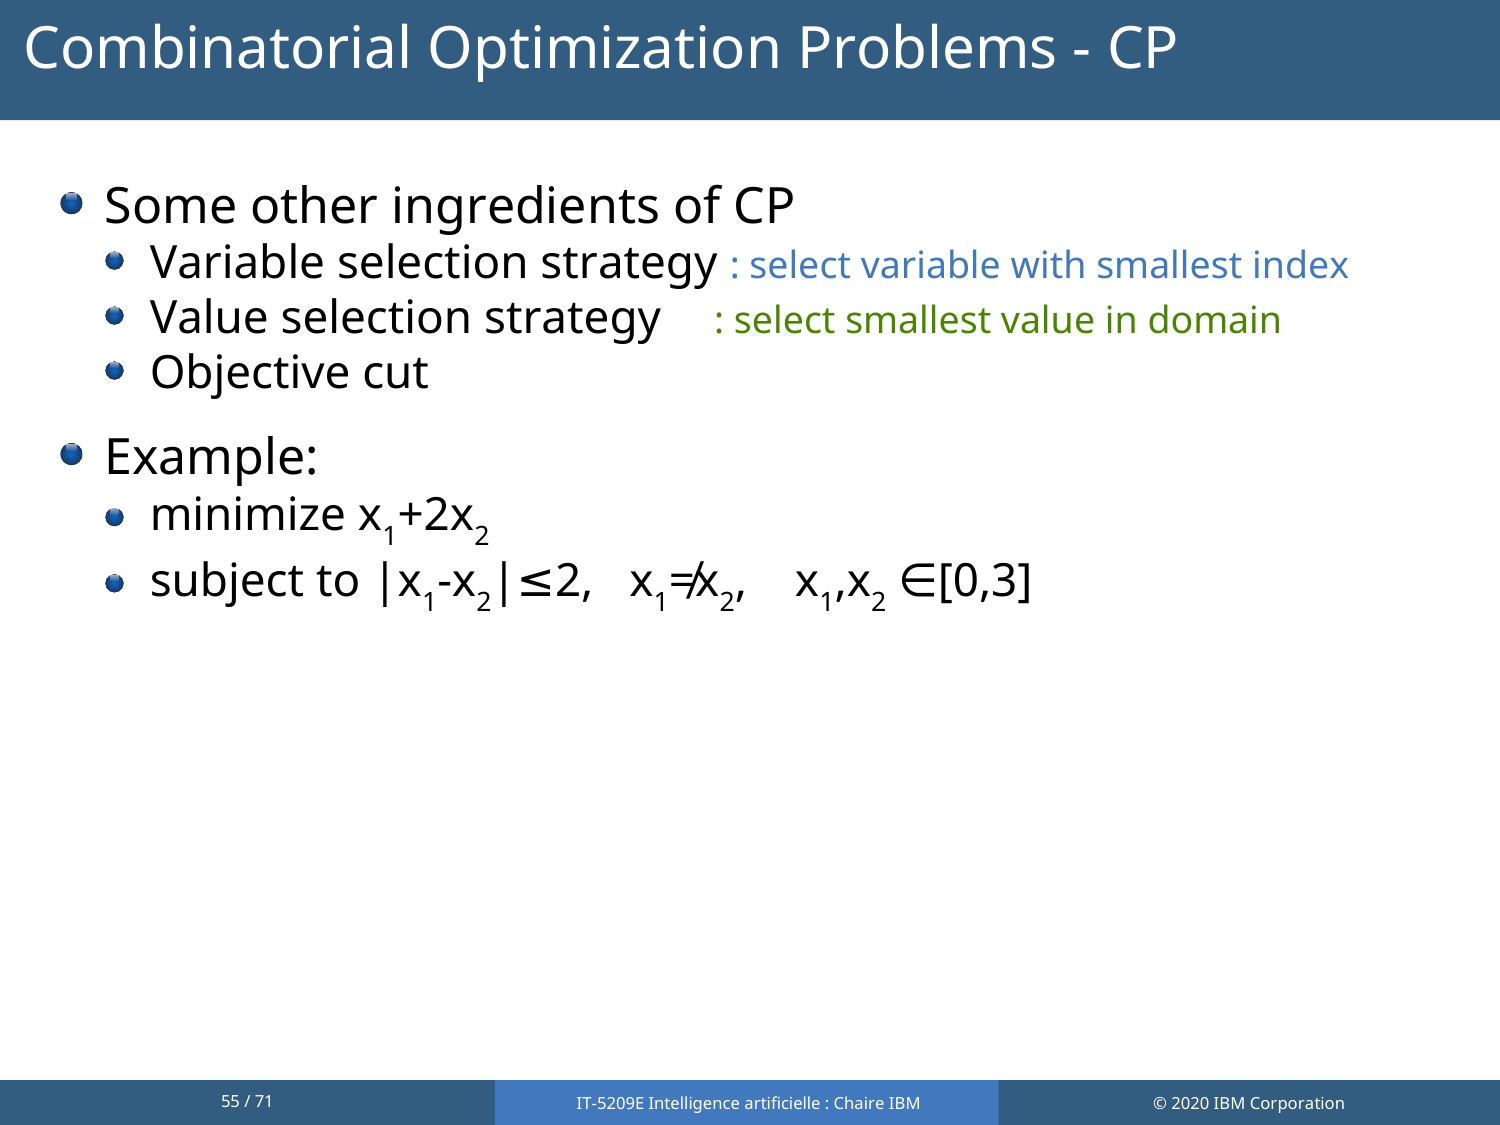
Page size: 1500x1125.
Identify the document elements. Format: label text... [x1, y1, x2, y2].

title Combinatorial Optimization Problems - CP [0, 0, 1500, 121]
list Some other ingredients of CP Variable selection strategy : select variable with smallest index Value selection strategy : select smallest value in domain Objective cut Example: minimize x1+2x2 subject to |x1-x2|≤2, x1≠x2, x1,x2 ∈[0,3] [45, 165, 1441, 1036]
